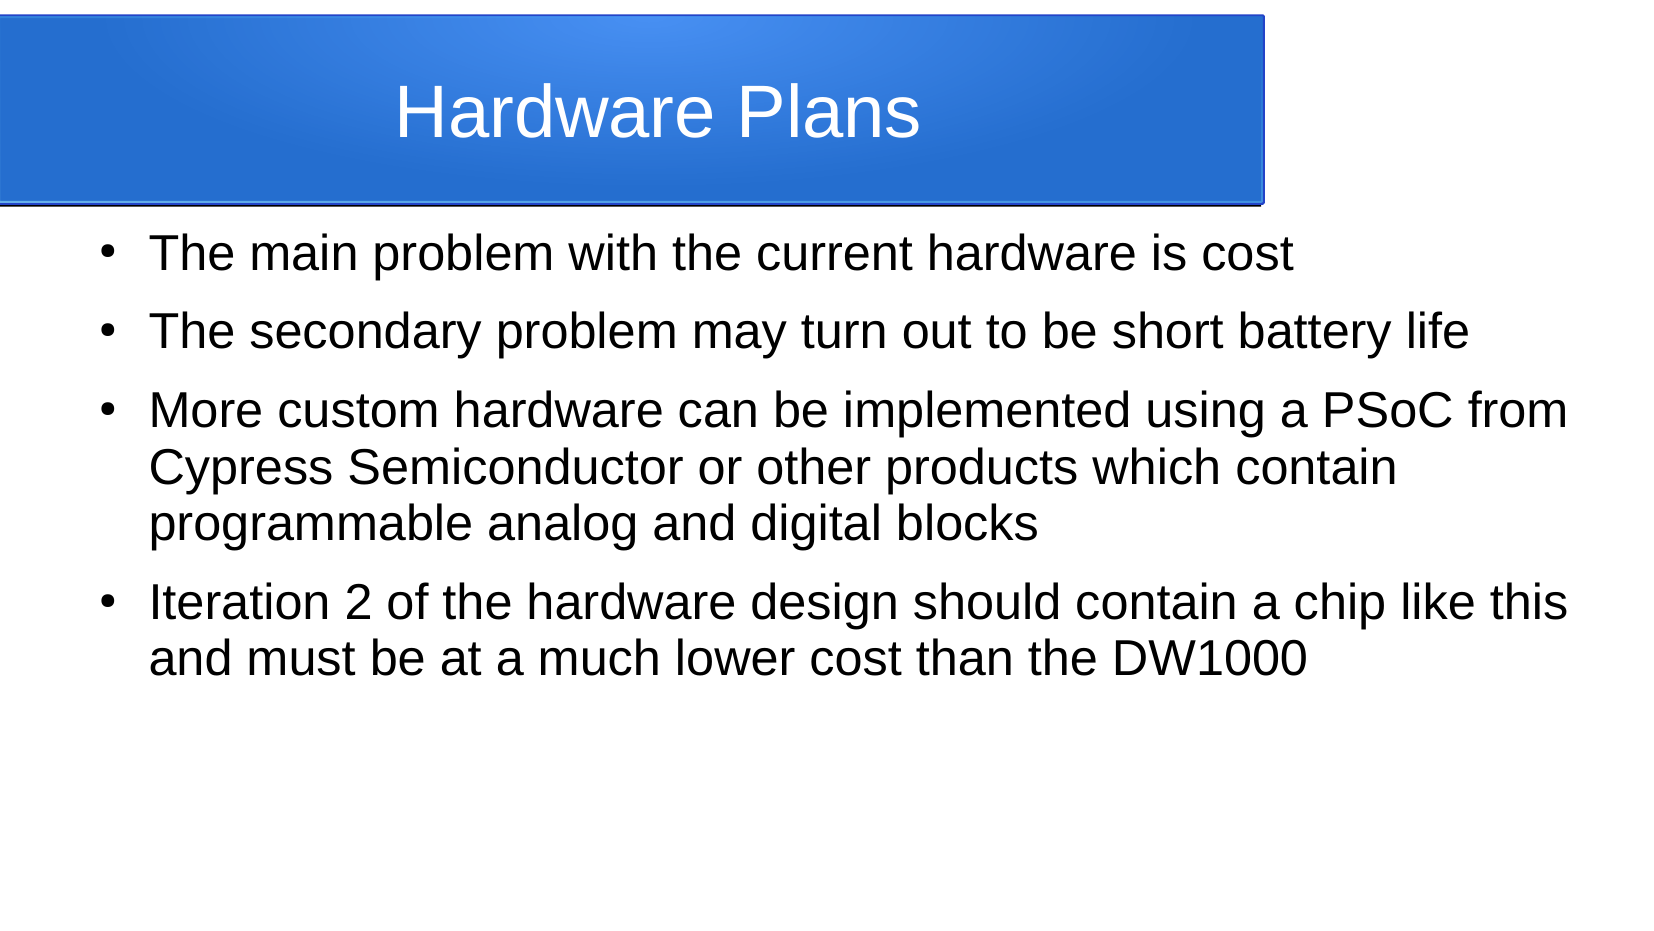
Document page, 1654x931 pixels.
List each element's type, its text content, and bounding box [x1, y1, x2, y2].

title Hardware Plans [82, 35, 1235, 189]
list The main problem with the current hardware is cost The secondary problem may turn out to be short battery life More custom hardware can be implemented using a PSoC from Cypress Semiconductor or other products which contain programmable analog and digital blocks Iteration 2 of the hardware design should contain a chip like this and must be at a much lower cost than the DW1000 [82, 224, 1571, 764]
